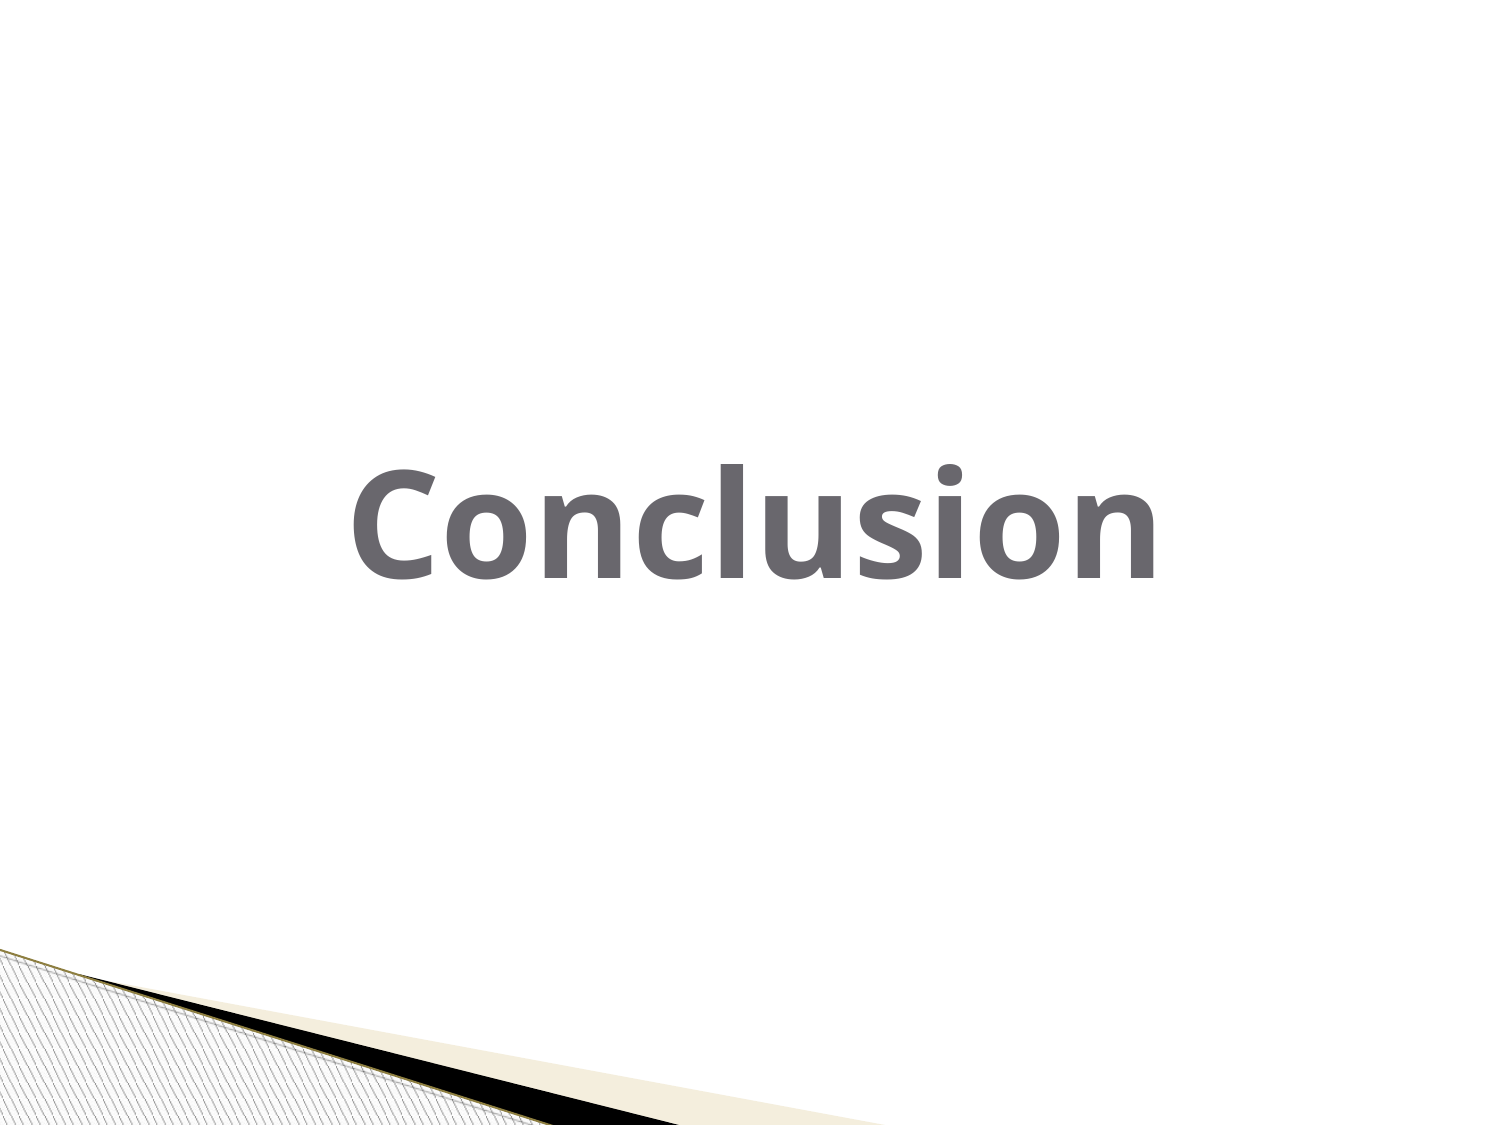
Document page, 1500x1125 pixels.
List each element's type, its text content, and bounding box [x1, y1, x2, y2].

picture [0, 952, 543, 1125]
title Conclusion [330, 425, 1500, 613]
